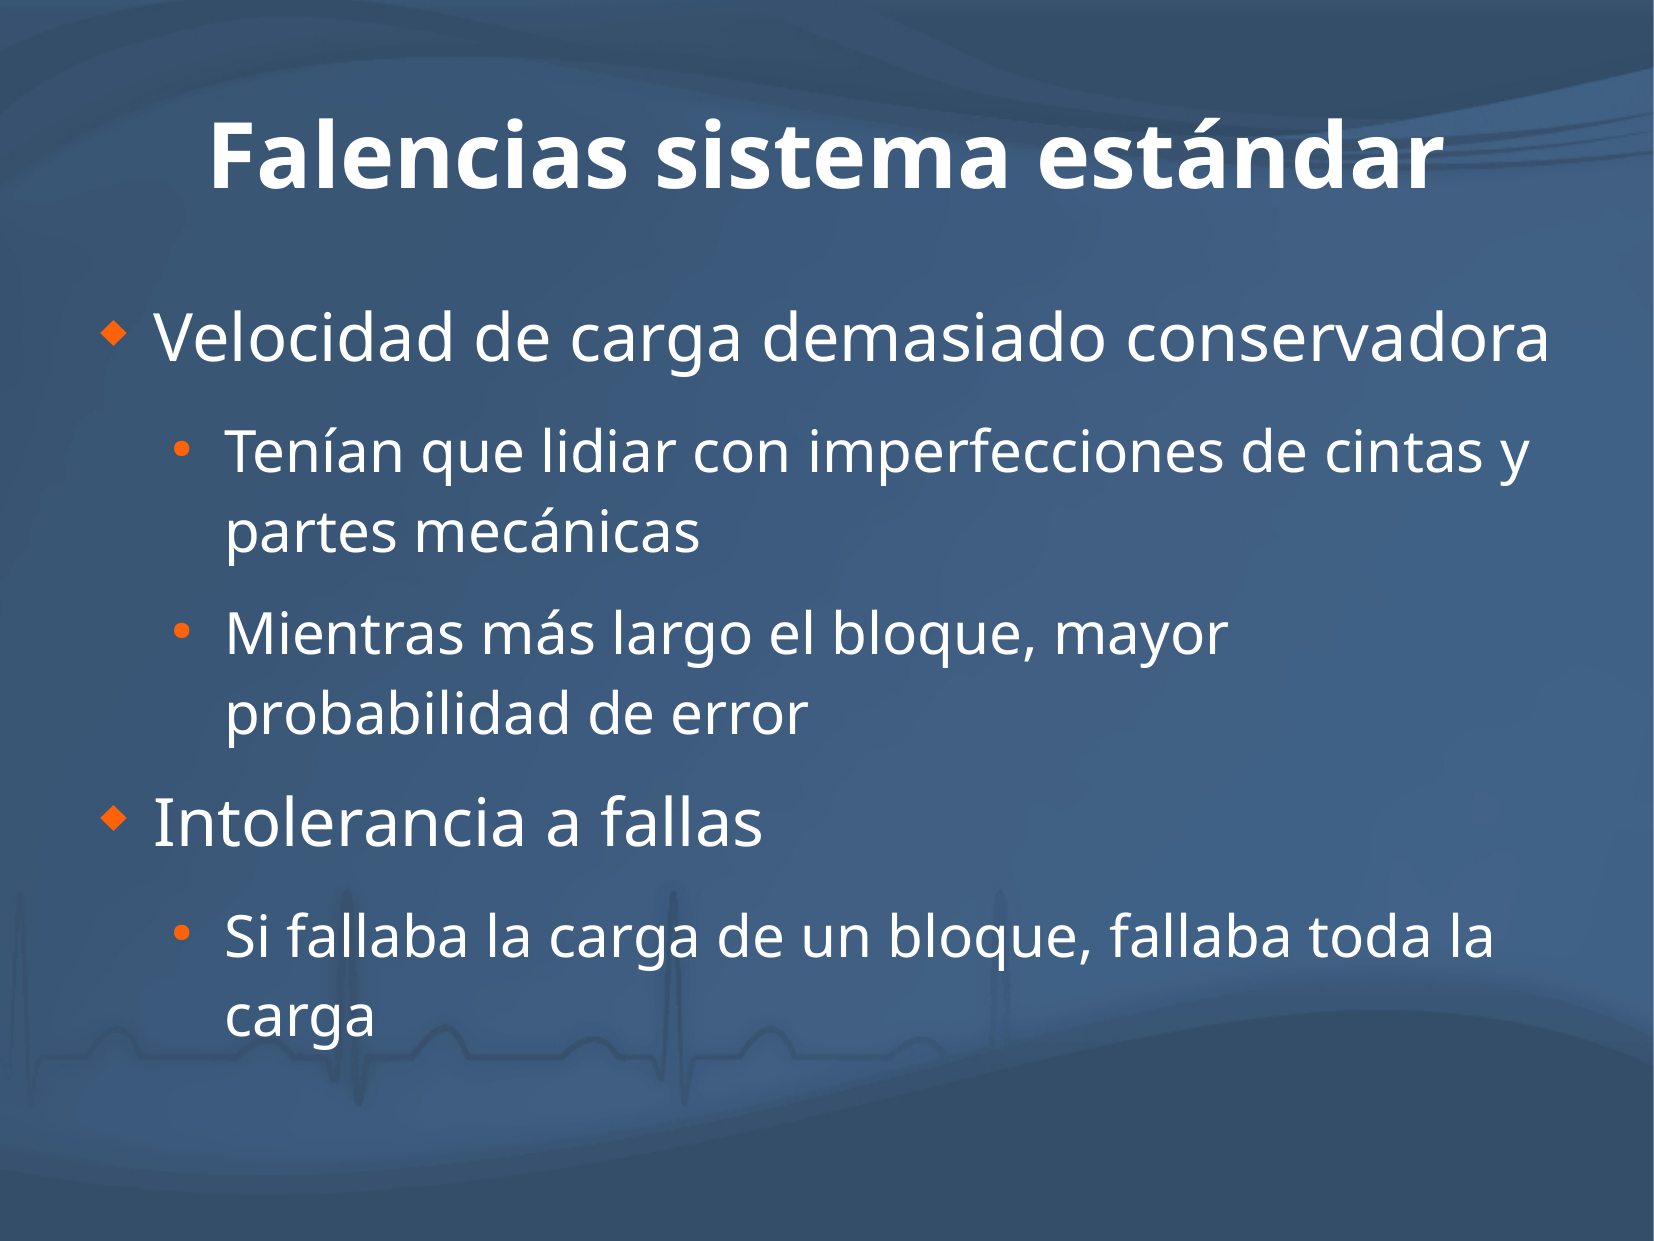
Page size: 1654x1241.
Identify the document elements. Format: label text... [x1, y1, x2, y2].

title Falencias sistema estándar [82, 49, 1571, 257]
list Velocidad de carga demasiado conservadora Tenían que lidiar con imperfecciones de cintas y partes mecánicas Mientras más largo el bloque, mayor probabilidad de error Intolerancia a fallas Si fallaba la carga de un bloque, fallaba toda la carga [82, 290, 1571, 1109]
picture [0, 0, 1654, 1241]
